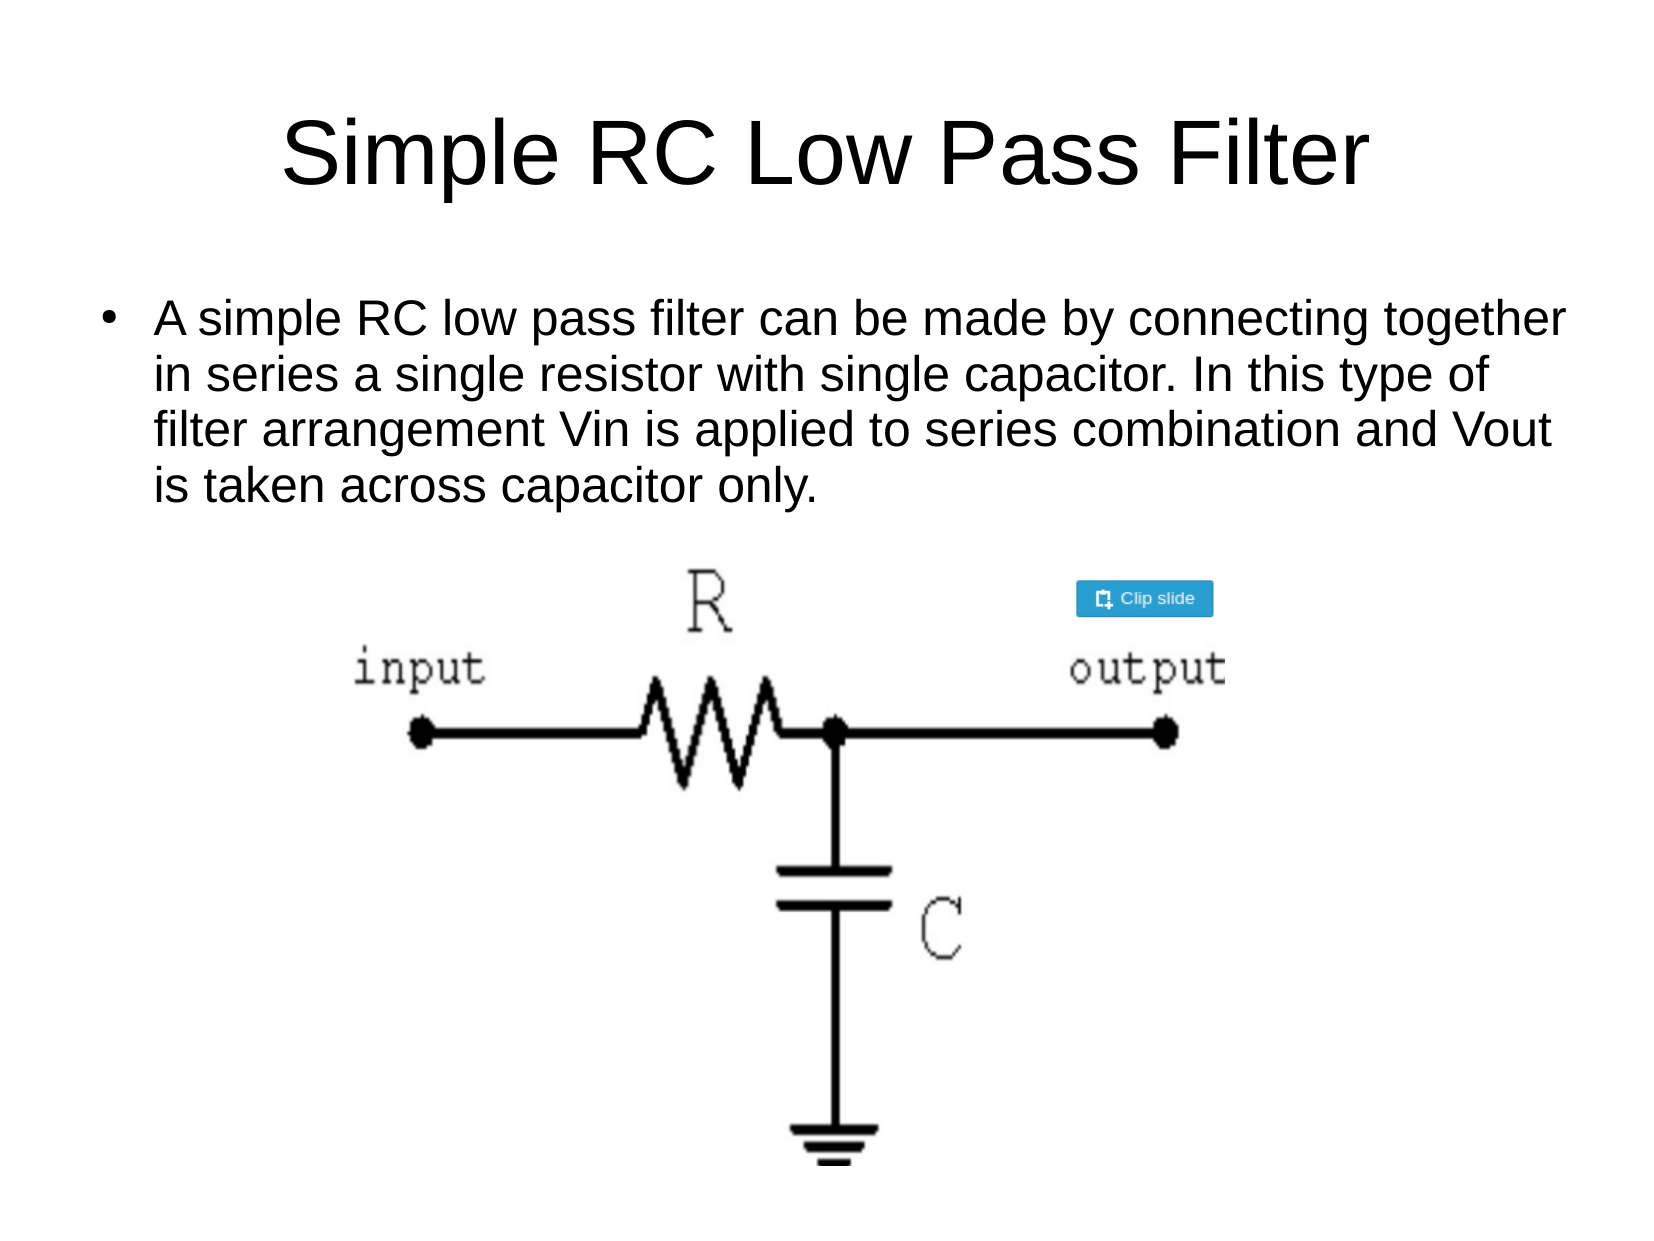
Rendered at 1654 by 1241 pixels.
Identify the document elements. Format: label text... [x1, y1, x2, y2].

list A simple RC low pass filter can be made by connecting together in series a single resistor with single capacitor. In this type of filter arrangement Vin is applied to series combination and Vout is taken across capacitor only. [82, 290, 1571, 1010]
title Simple RC Low Pass Filter [82, 49, 1571, 257]
picture [354, 566, 1225, 1166]
